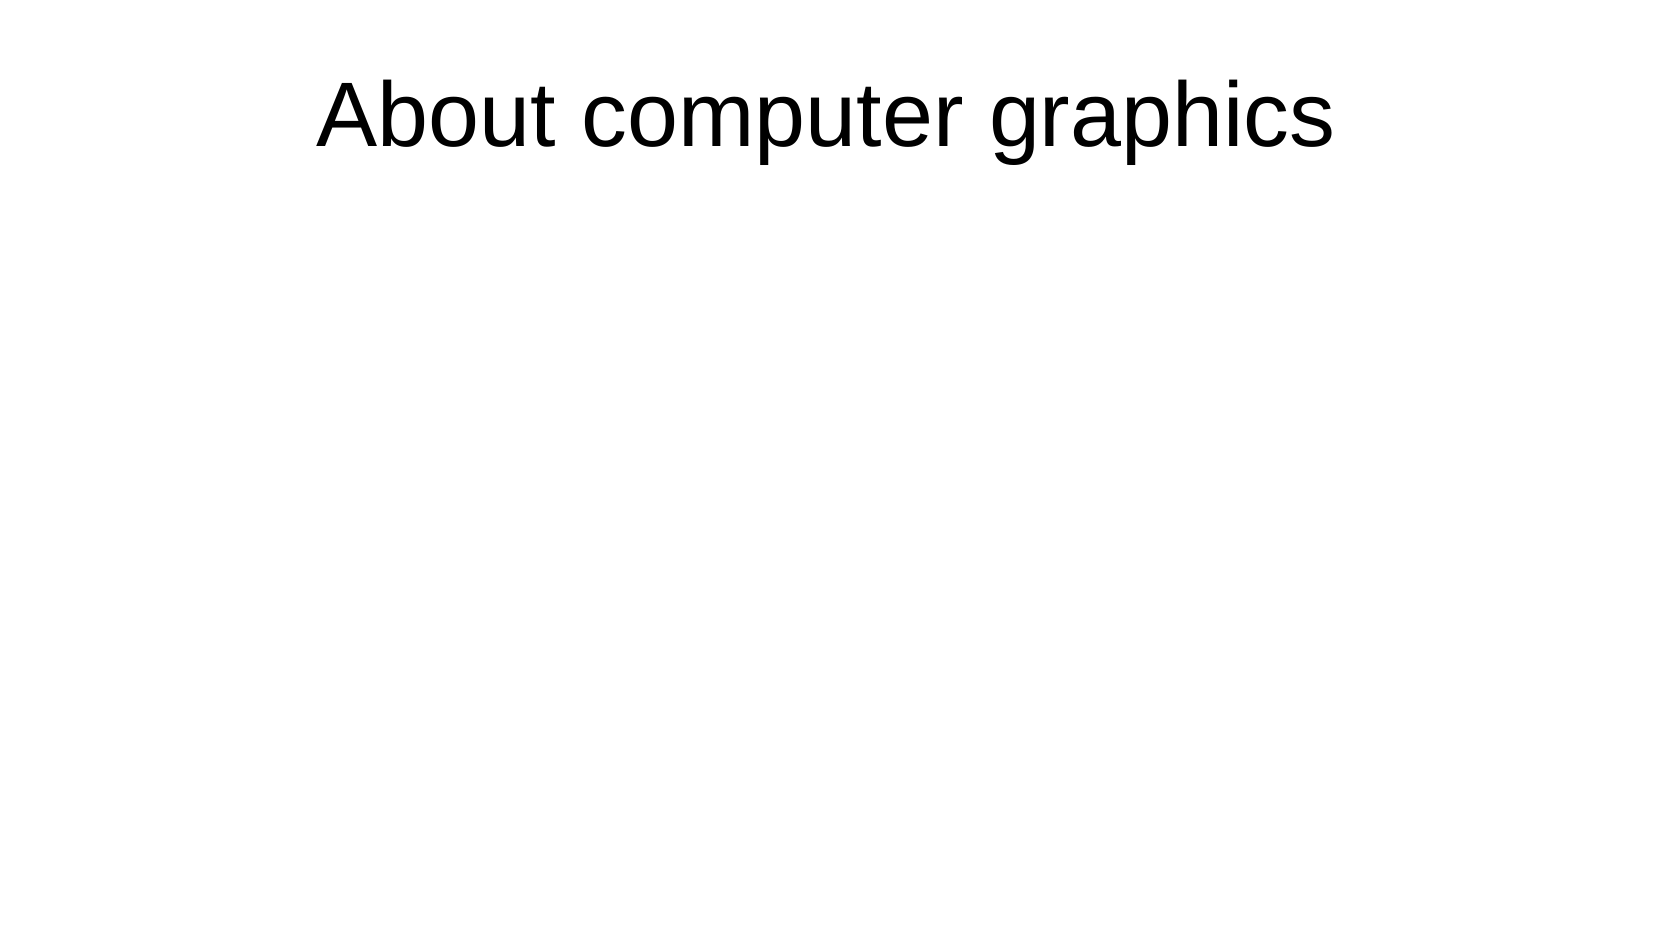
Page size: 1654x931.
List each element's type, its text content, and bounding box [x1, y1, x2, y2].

title About computer graphics [82, 37, 1571, 193]
